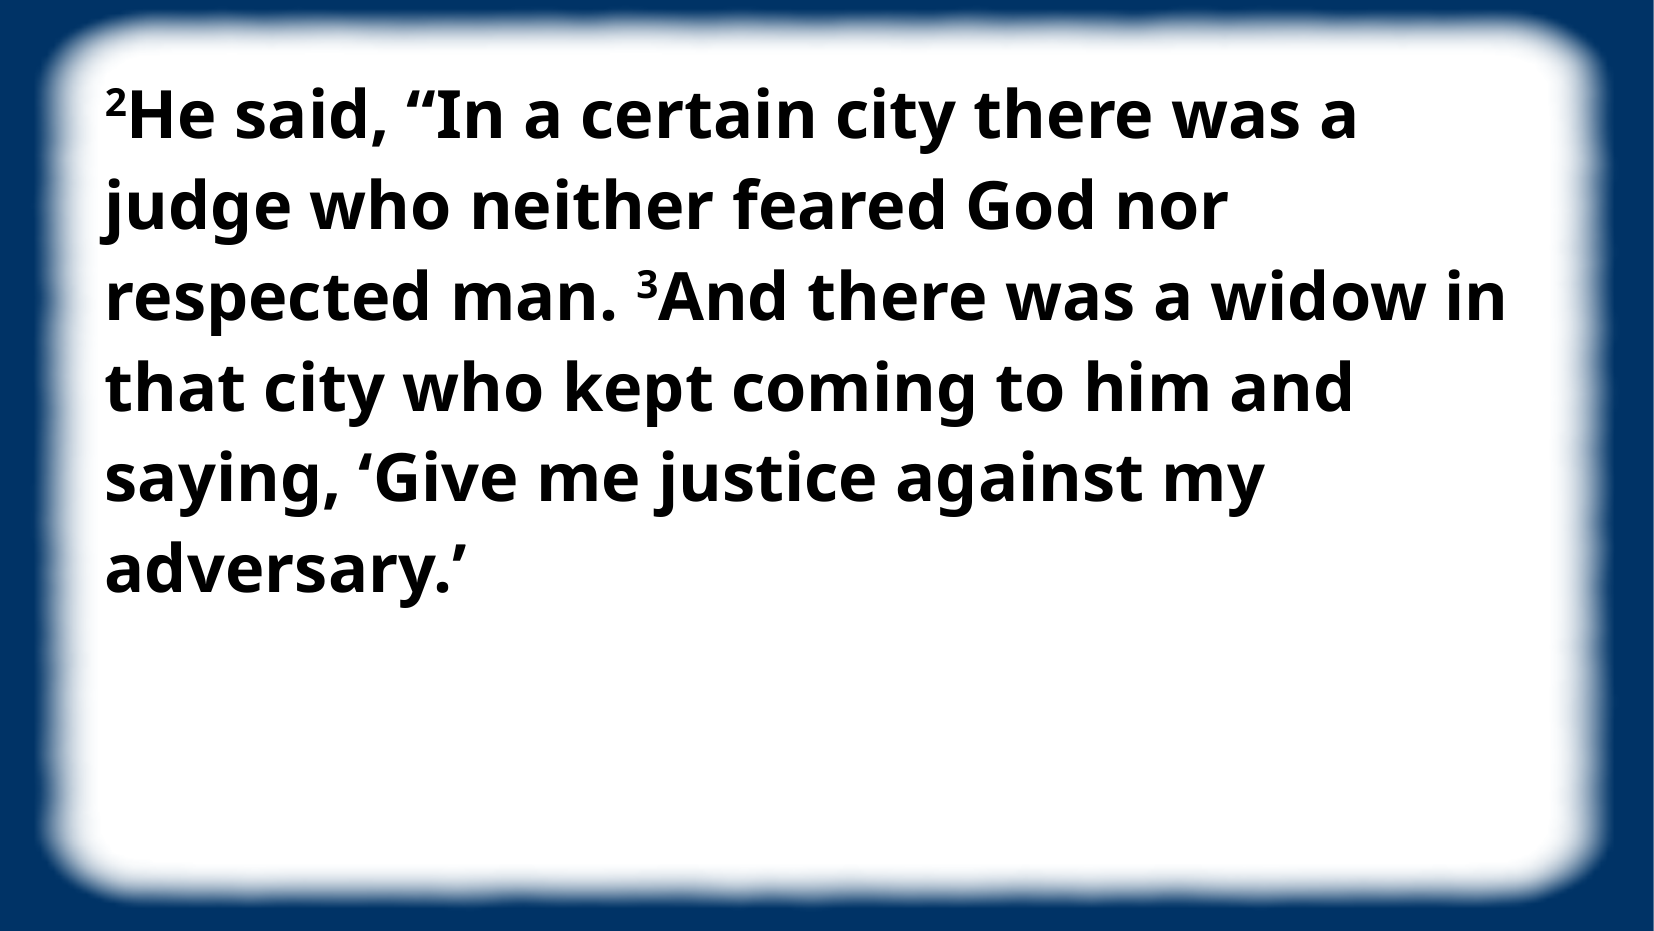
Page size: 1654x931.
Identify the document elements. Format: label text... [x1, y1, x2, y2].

text_box 2He said, “In a certain city there was a judge who neither feared God nor respected man. 3And there was a widow in that city who kept coming to him and saying, ‘Give me justice against my adversary.’ [90, 60, 1561, 526]
picture [0, 0, 1654, 931]
